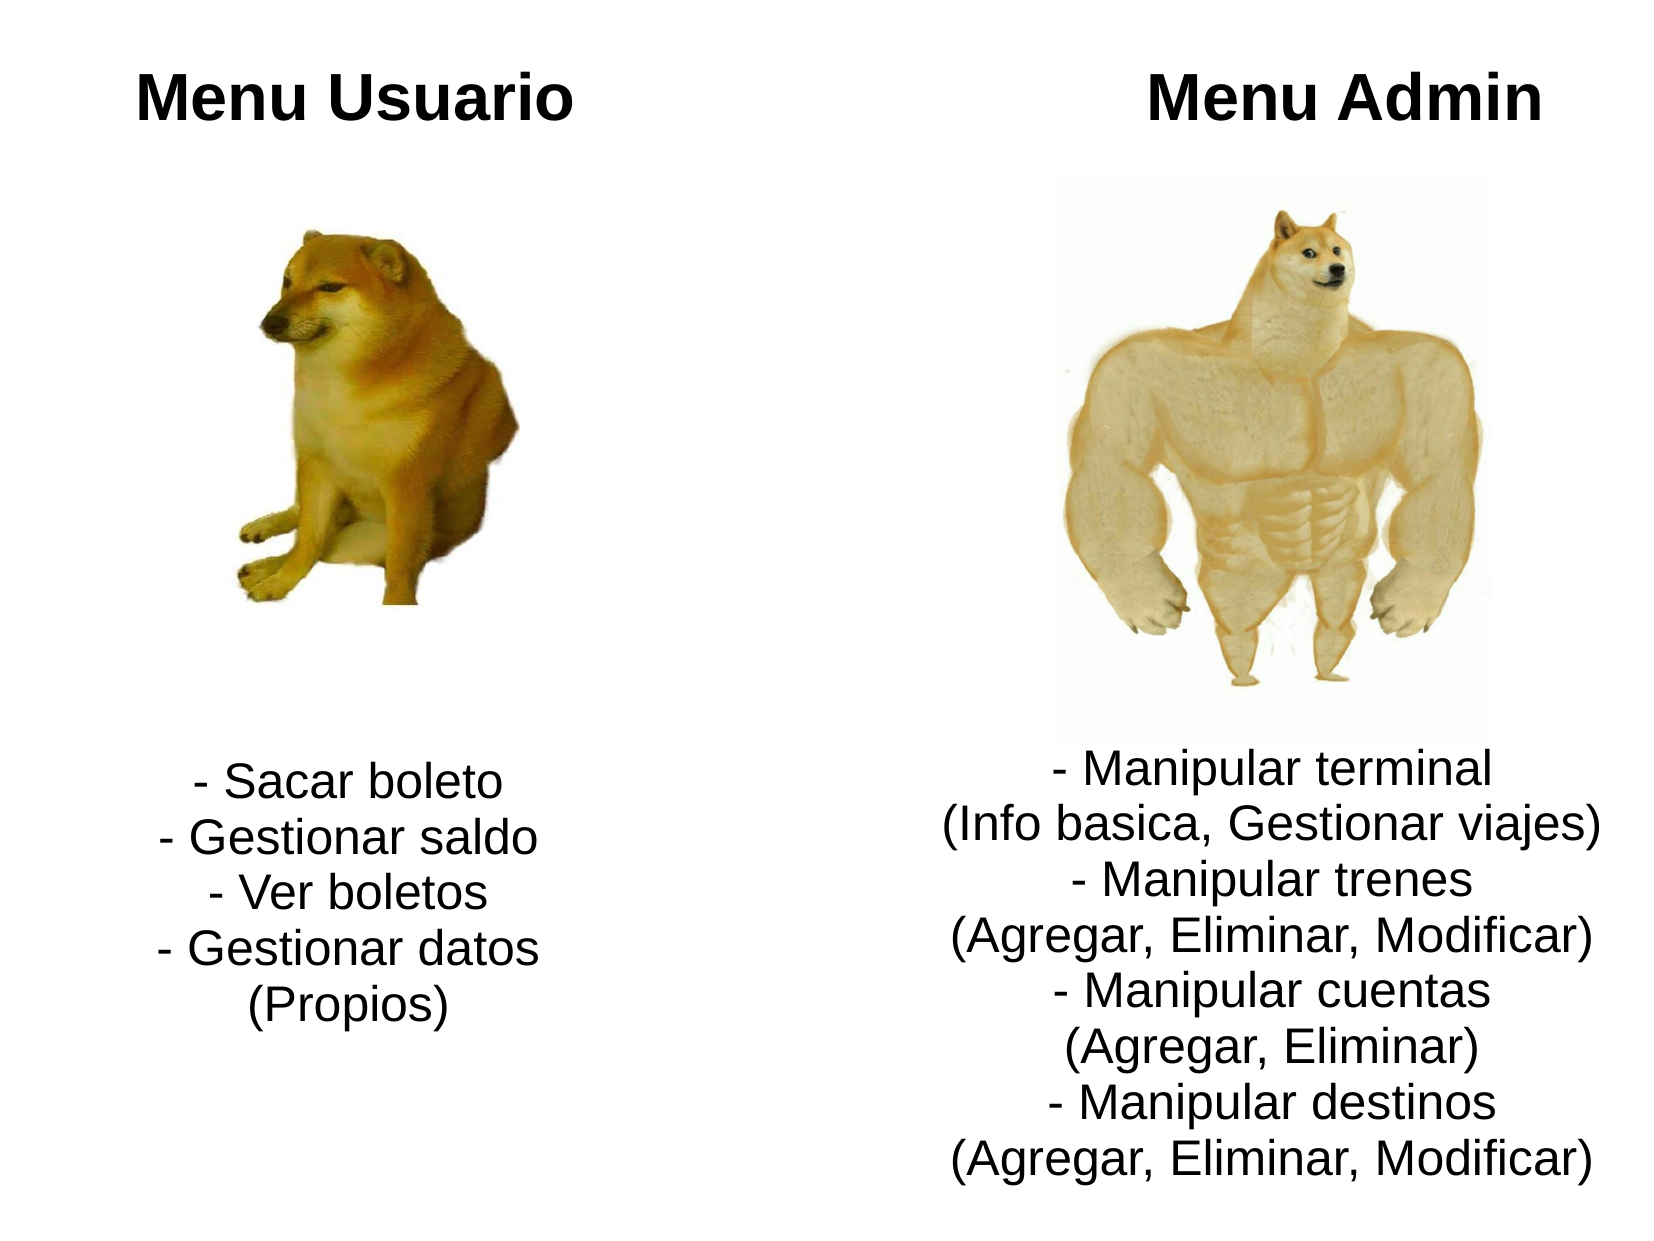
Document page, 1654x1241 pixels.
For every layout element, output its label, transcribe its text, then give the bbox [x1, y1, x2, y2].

text_box Menu Usuario [120, 52, 591, 142]
picture [1051, 177, 1492, 732]
text_box Menu Admin [1131, 52, 1560, 142]
text_box - Manipular terminal (Info basica, Gestionar viajes) - Manipular trenes (Agregar, Eliminar, Modificar) - Manipular cuentas (Agregar, Eliminar) - Manipular destinos (Agregar, Eliminar, Modificar) [926, 732, 1619, 1194]
text_box - Sacar boleto - Gestionar saldo - Ver boletos - Gestionar datos (Propios) [141, 745, 556, 1040]
picture [212, 212, 520, 626]
